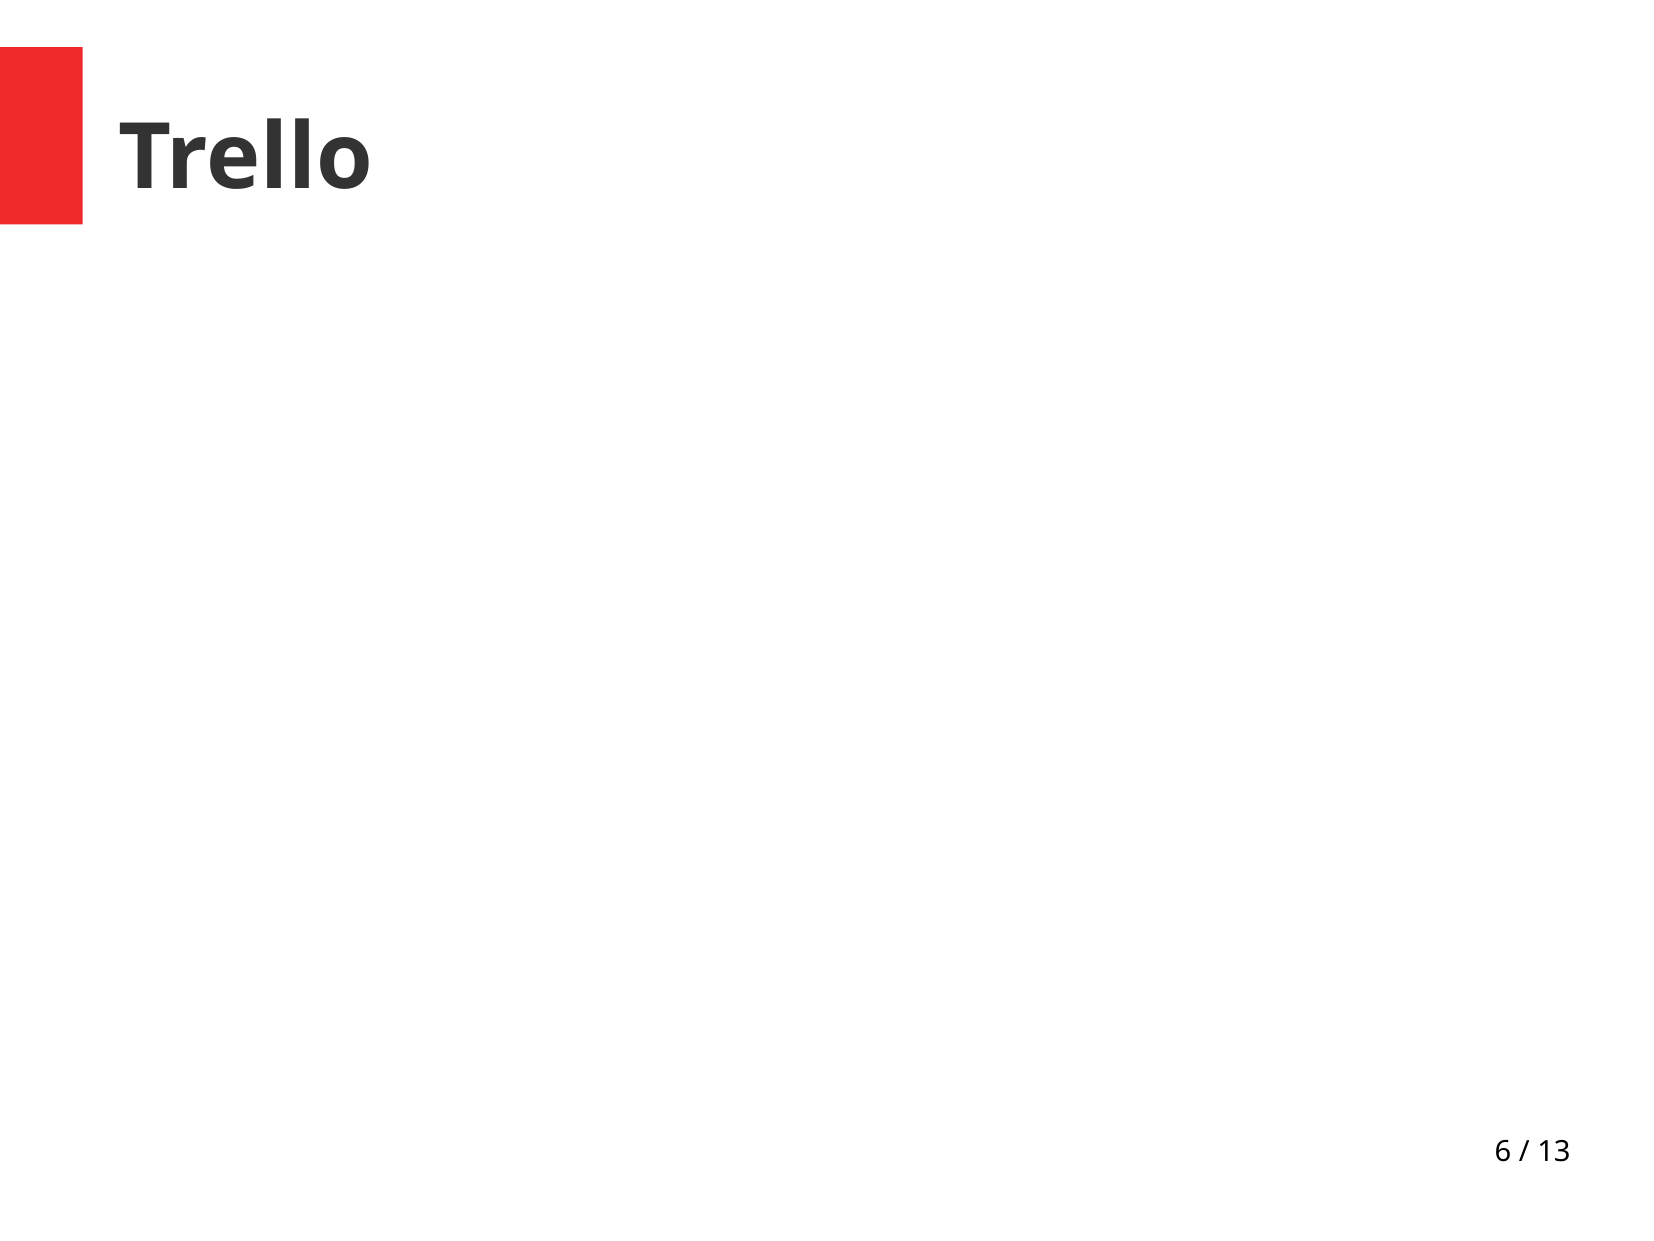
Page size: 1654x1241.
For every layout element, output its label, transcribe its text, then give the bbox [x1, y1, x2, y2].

title Trello [118, 49, 1571, 257]
